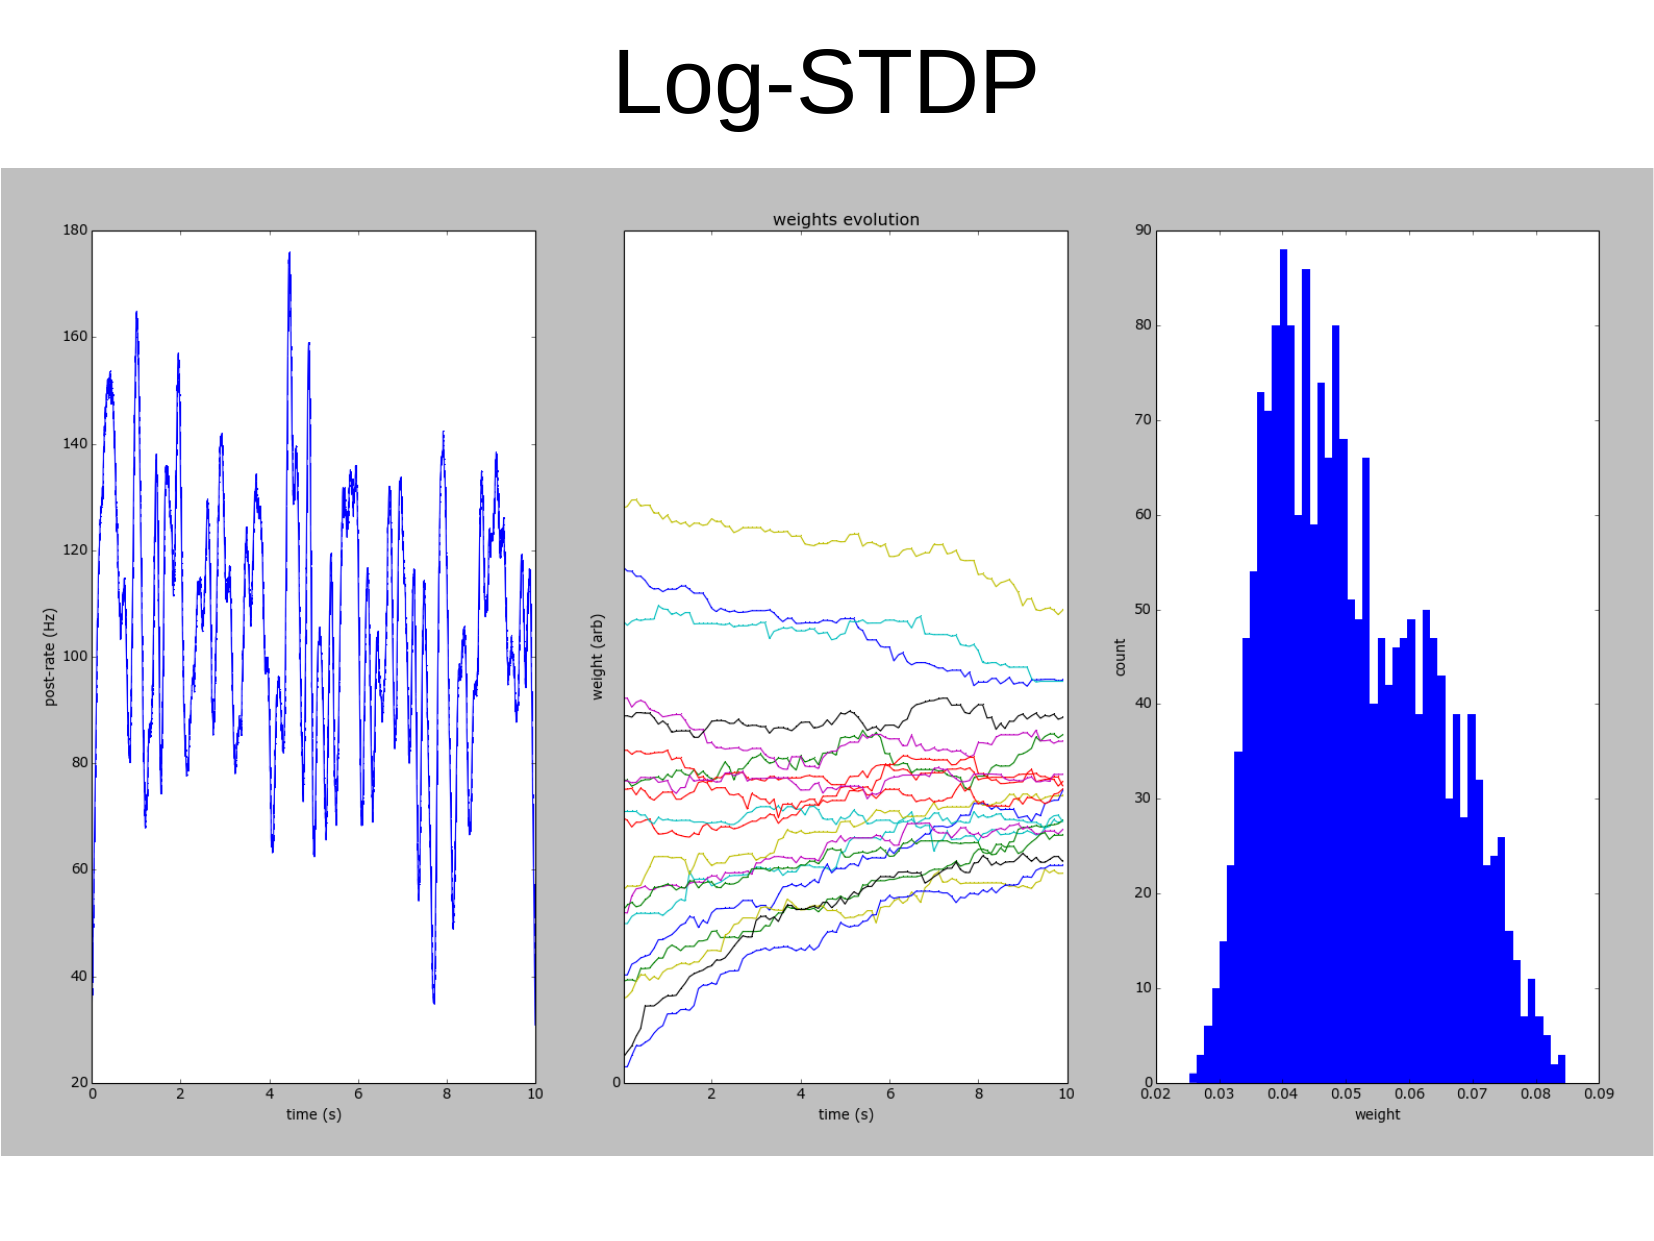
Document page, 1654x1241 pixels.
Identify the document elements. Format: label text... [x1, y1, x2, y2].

title Log-STDP [82, 0, 1571, 168]
picture [1, 168, 1654, 1156]
